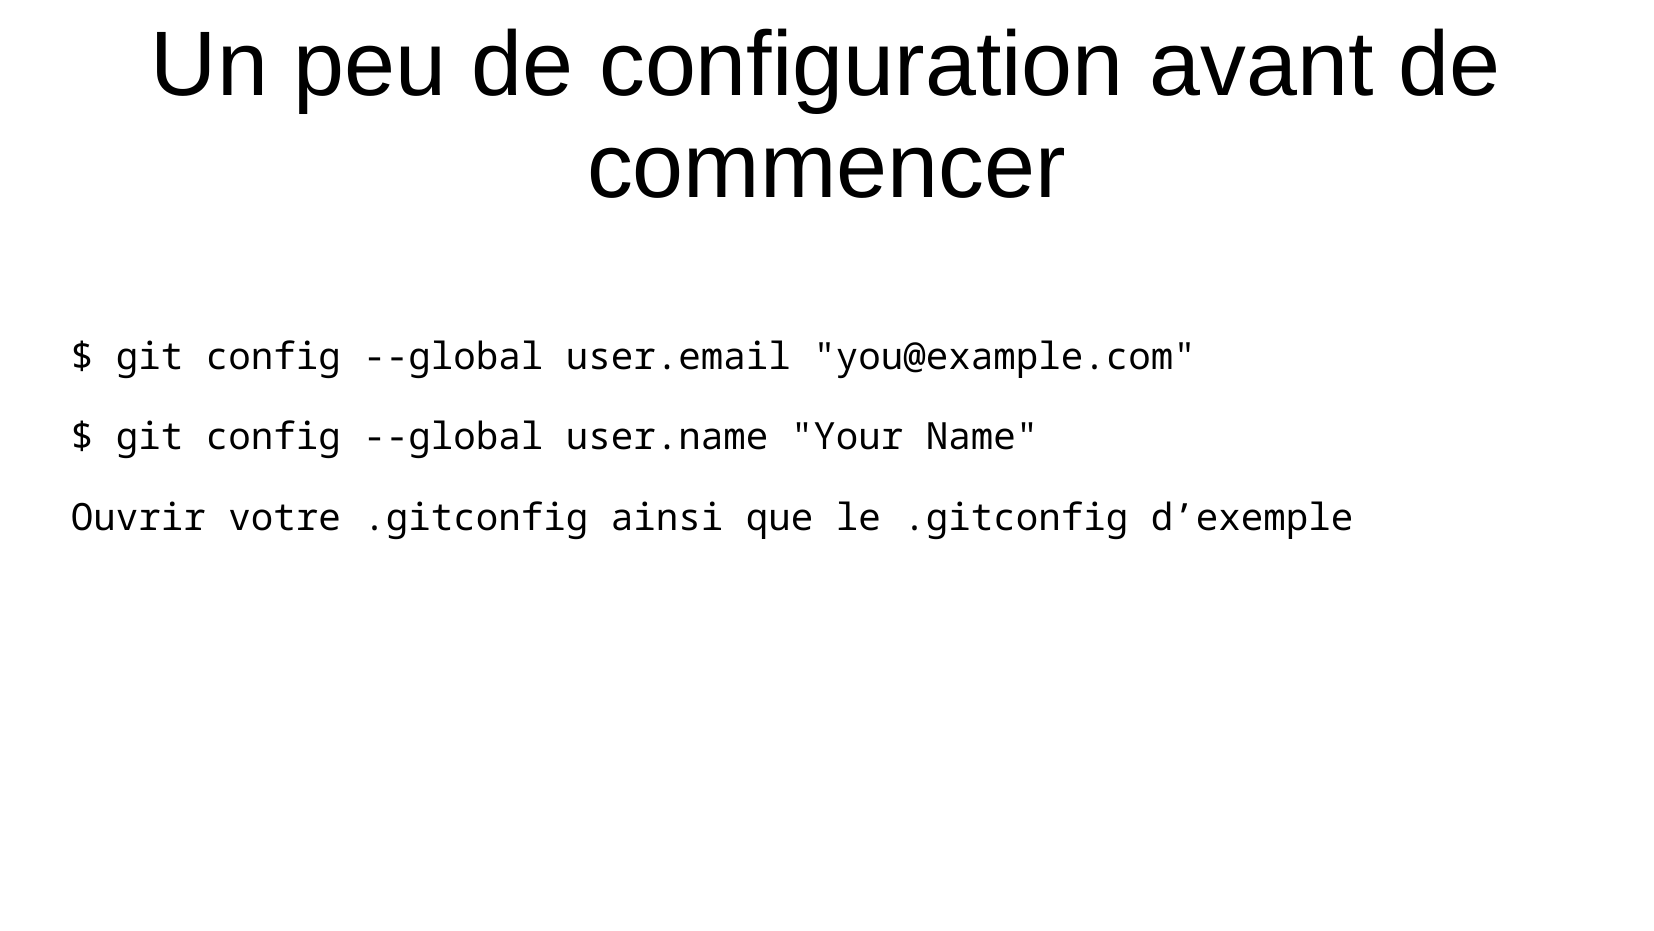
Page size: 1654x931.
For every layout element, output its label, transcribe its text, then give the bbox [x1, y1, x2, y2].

list $ git config --global user.email "you@example.com" $ git config --global user.name "Your Name" Ouvrir votre .gitconfig ainsi que le .gitconfig d’exemple [0, 225, 1609, 646]
title Un peu de configuration avant de commencer [82, 12, 1571, 218]
